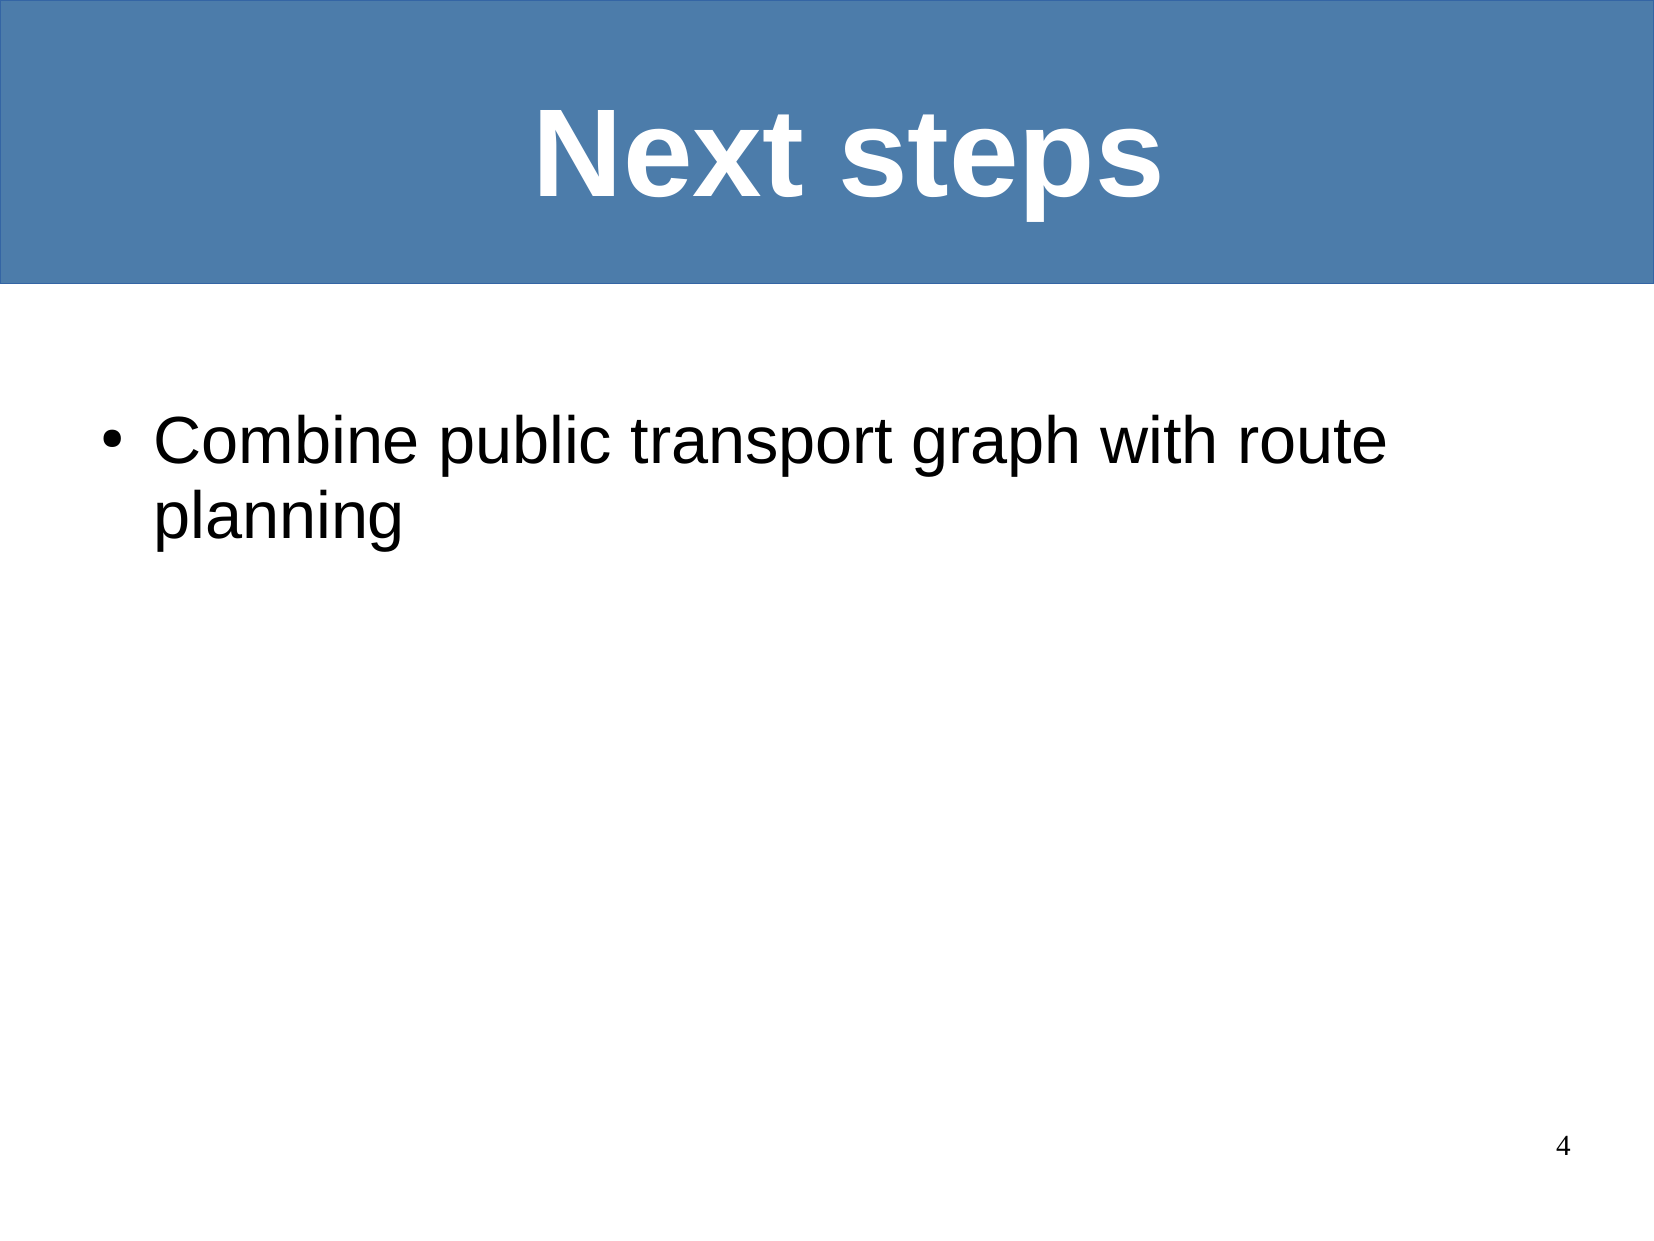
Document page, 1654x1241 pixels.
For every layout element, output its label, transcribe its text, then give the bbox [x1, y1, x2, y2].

list Combine public transport graph with route planning [82, 402, 1571, 1123]
title Next steps [82, 49, 1571, 257]
text_box [0, 0, 1654, 284]
